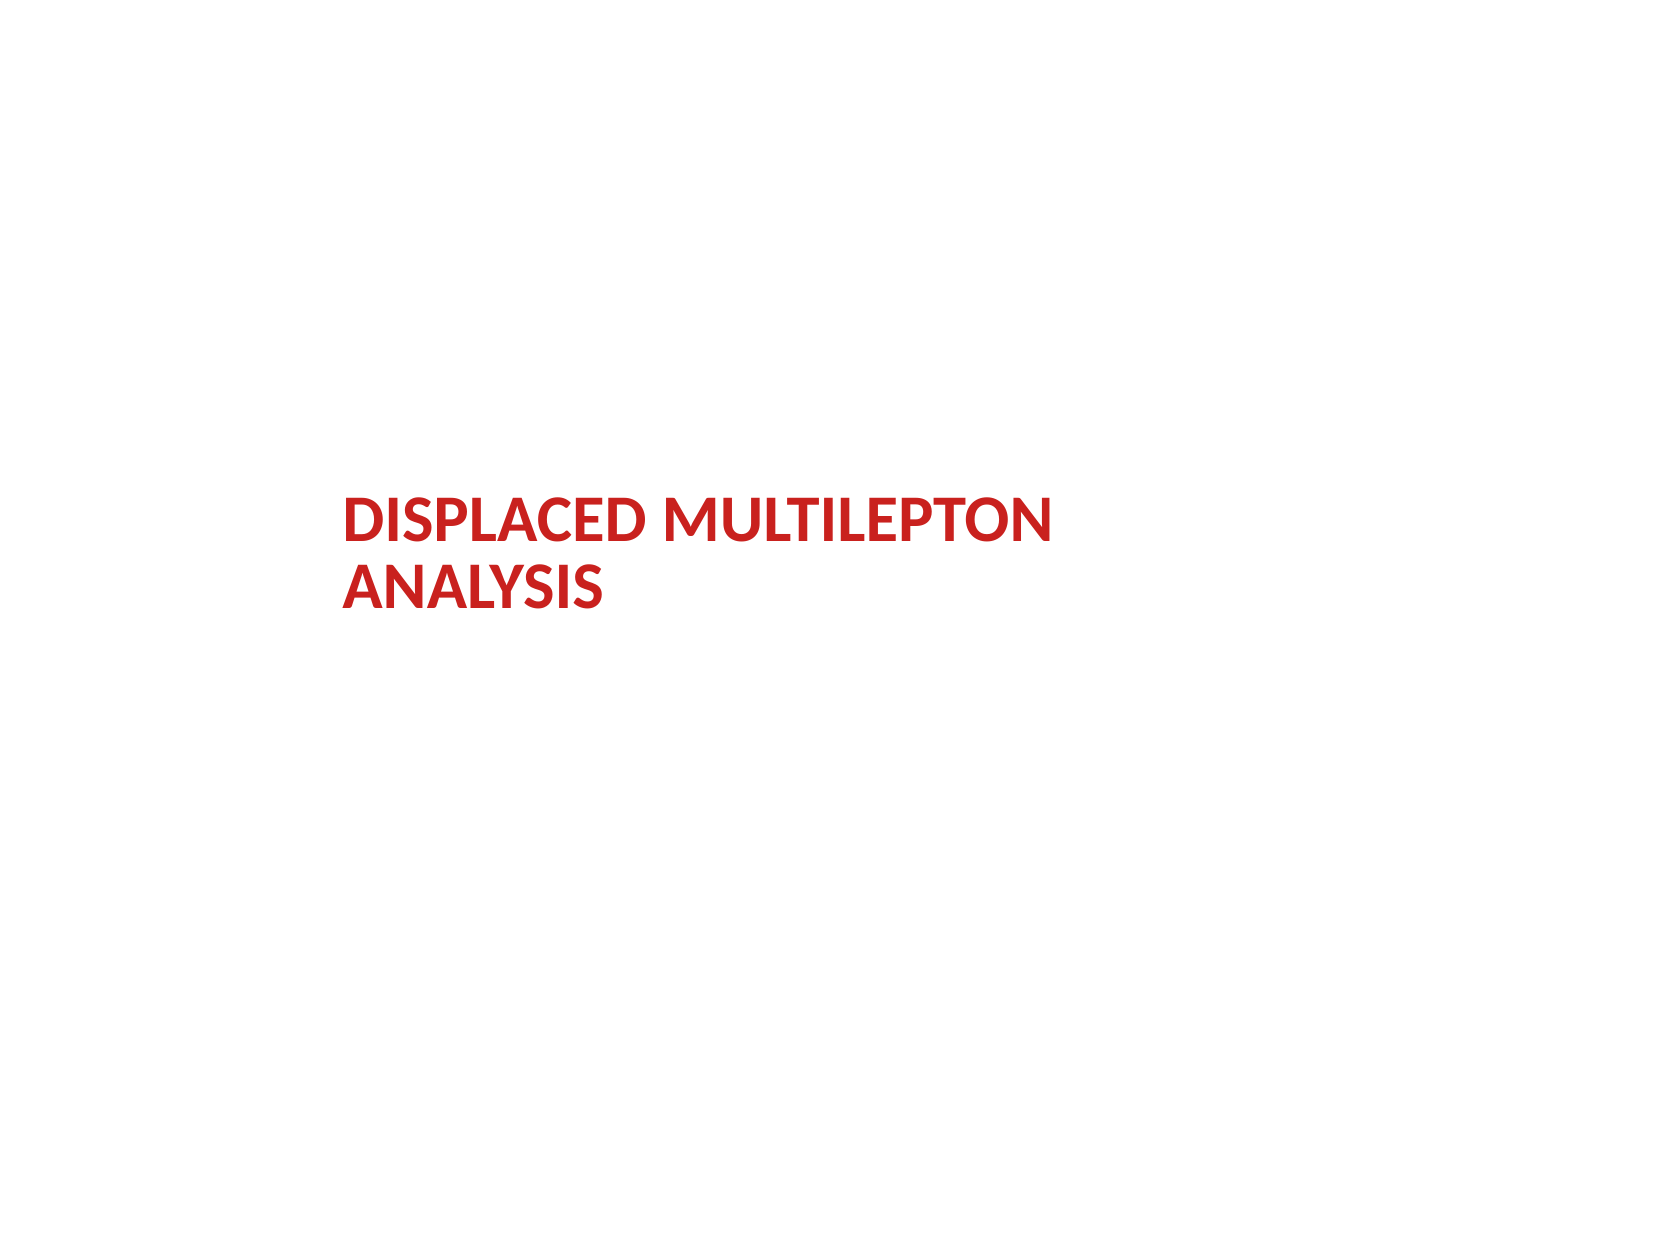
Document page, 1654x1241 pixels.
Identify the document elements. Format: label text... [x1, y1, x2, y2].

text_box DISPLACED MULTILEPTON ANALYSIS [327, 484, 1327, 566]
